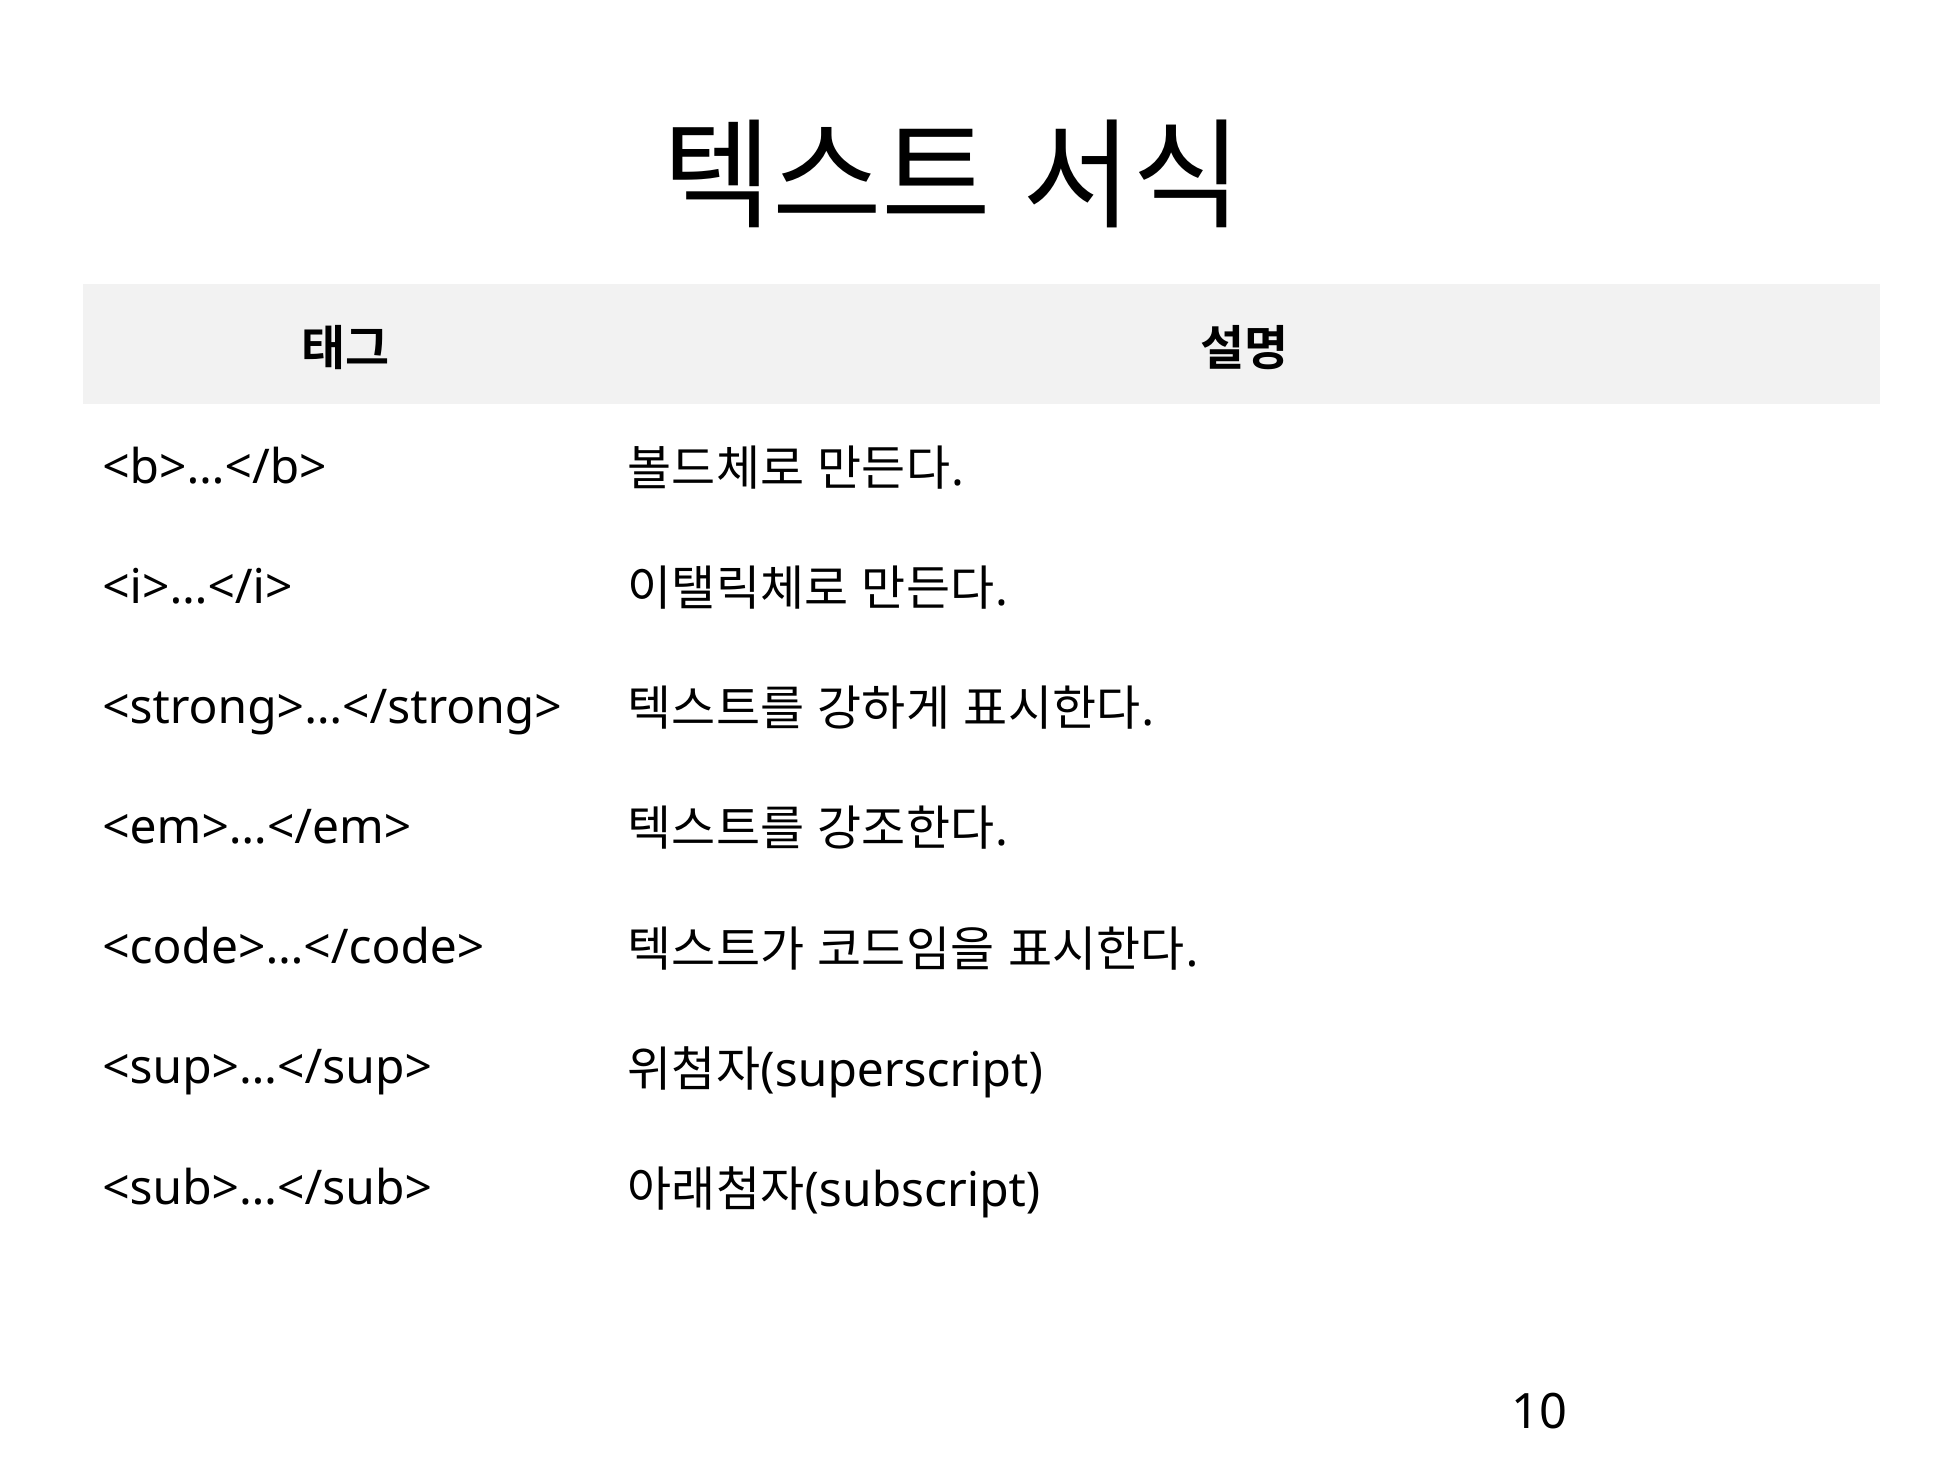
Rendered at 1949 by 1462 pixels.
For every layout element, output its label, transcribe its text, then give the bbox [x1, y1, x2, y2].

table_header 태그 [83, 284, 608, 404]
table_cell <sup>…</sup> [83, 1005, 608, 1125]
table_cell 볼드체로 만든다. [608, 404, 1880, 525]
table_cell <em>…</em> [83, 765, 608, 885]
slide_number <숫자> [1496, 1372, 1899, 1462]
table_cell <strong>…</strong> [83, 645, 608, 765]
table_header 설명 [608, 284, 1880, 404]
title 텍스트 서식 [156, 92, 1749, 255]
table_cell <b>…</b> [83, 404, 608, 525]
table_cell 텍스트를 강조한다. [608, 765, 1880, 885]
table_cell 텍스트를 강하게 표시한다. [608, 645, 1880, 765]
table_cell 이탤릭체로 만든다. [608, 525, 1880, 645]
table_cell 아래첨자(subscript) [608, 1125, 1880, 1246]
table_cell 텍스트가 코드임을 표시한다. [608, 885, 1880, 1005]
table_cell <sub>…</sub> [83, 1125, 608, 1246]
table_cell <i>…</i> [83, 525, 608, 645]
table_cell <code>…</code> [83, 885, 608, 1005]
table_cell 위첨자(superscript) [608, 1005, 1880, 1125]
